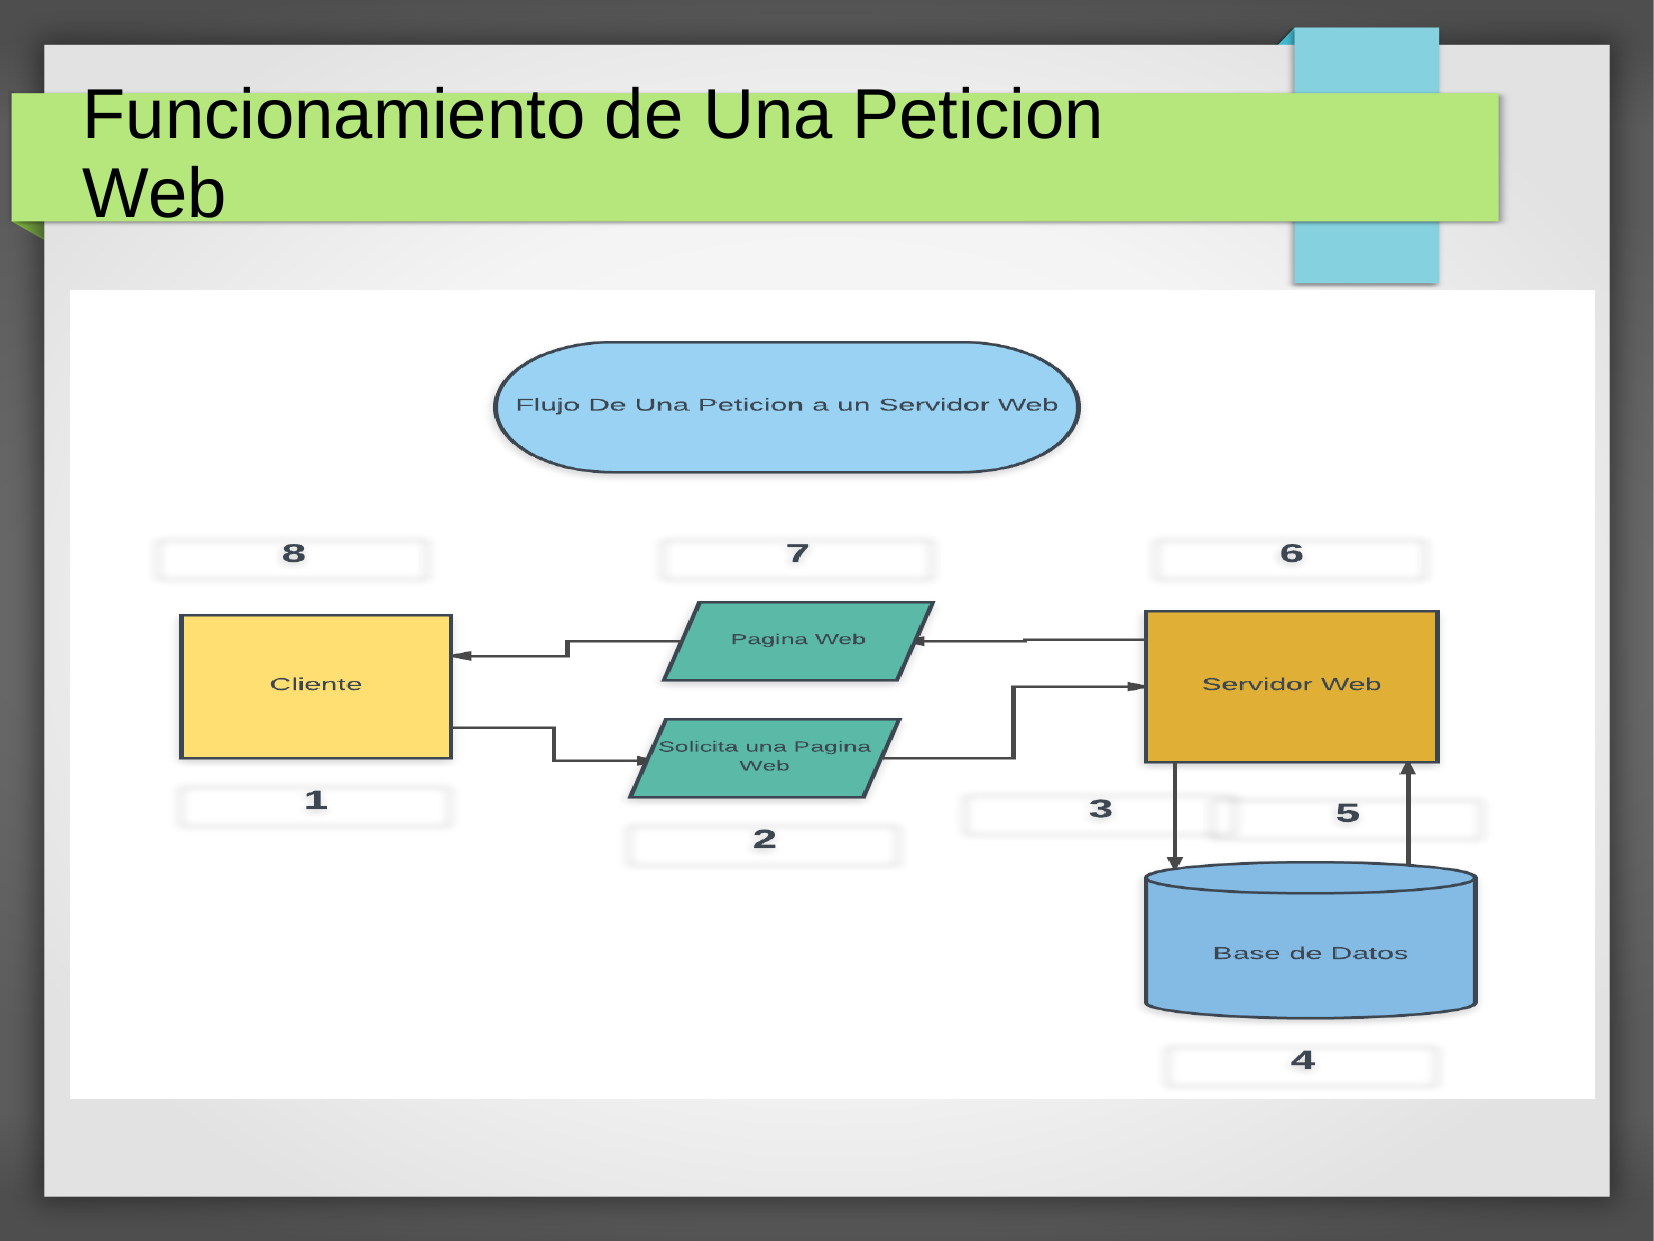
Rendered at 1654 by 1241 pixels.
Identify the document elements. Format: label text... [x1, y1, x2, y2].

title Funcionamiento de Una Peticion Web [82, 74, 1264, 233]
picture [0, 0, 1654, 1241]
